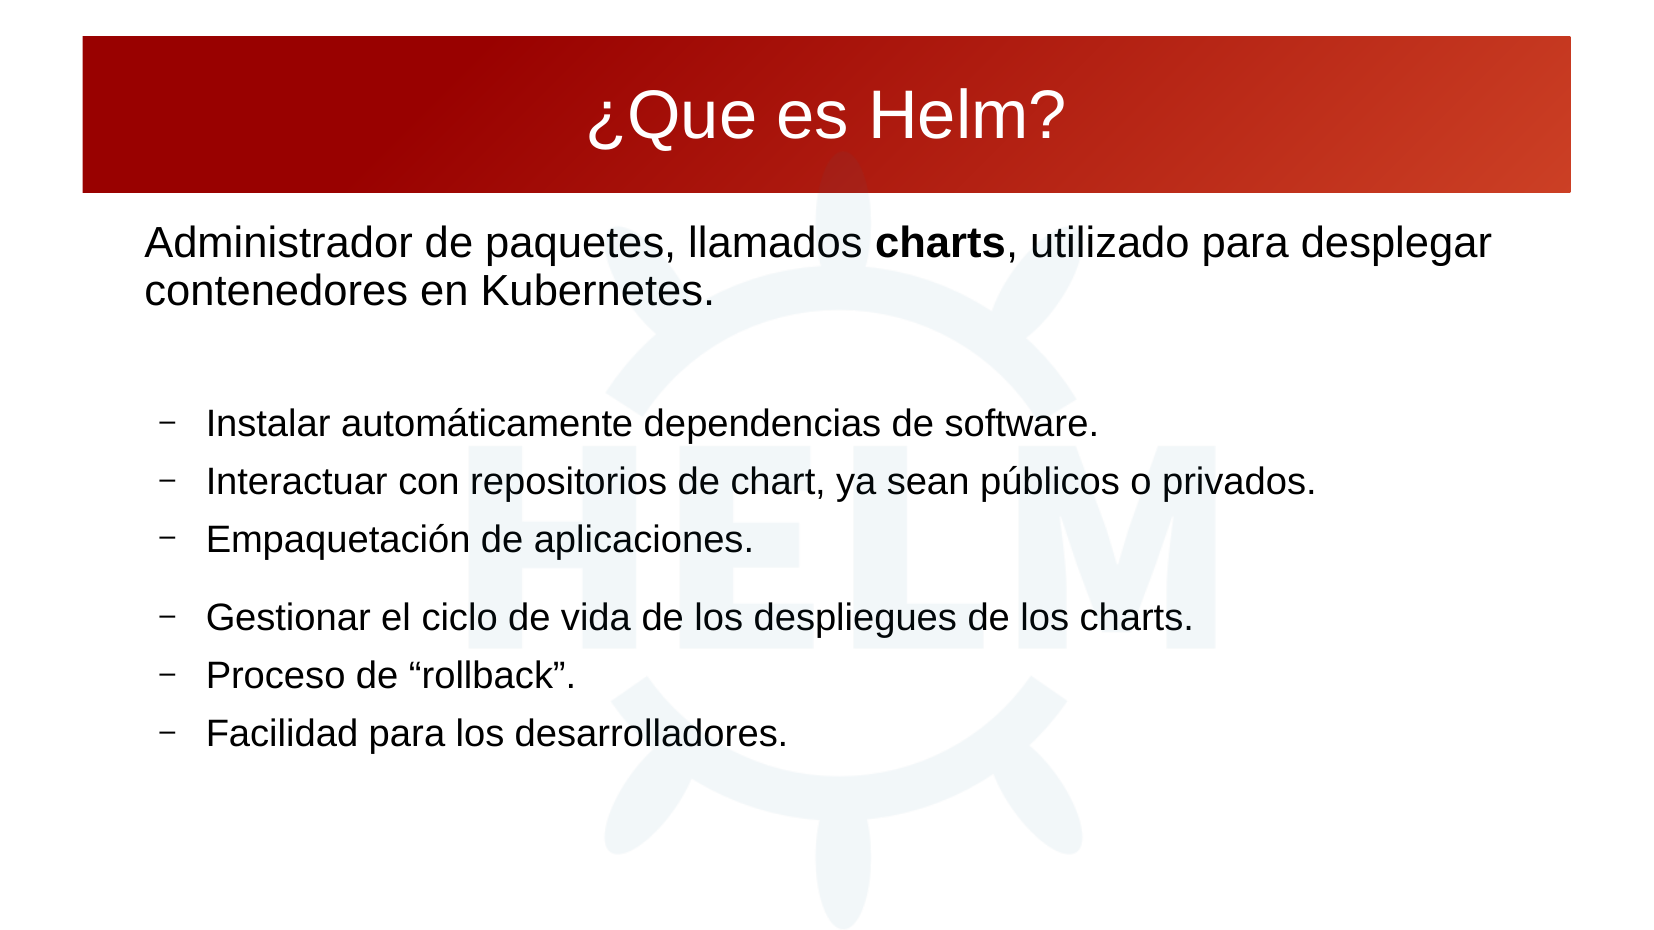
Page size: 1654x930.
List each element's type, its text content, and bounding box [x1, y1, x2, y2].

list Administrador de paquetes, llamados charts, utilizado para desplegar contenedores en Kubernetes. Instalar automáticamente dependencias de software. Interactuar con repositorios de chart, ya sean públicos o privados. Empaquetación de aplicaciones. Gestionar el ciclo de vida de los despliegues de los charts. Proceso de “rollback”. Facilidad para los desarrolladores. [1216, 217, 1538, 756]
picture [465, 150, 1216, 930]
title ¿Que es Helm? [82, 36, 1571, 193]
list Administrador de paquetes, llamados charts, utilizado para desplegar contenedores en Kubernetes. Instalar automáticamente dependencias de software. Interactuar con repositorios de chart, ya sean públicos o privados. Empaquetación de aplicaciones. Gestionar el ciclo de vida de los despliegues de los charts. Proceso de “rollback”. Facilidad para los desarrolladores. [82, 217, 465, 756]
